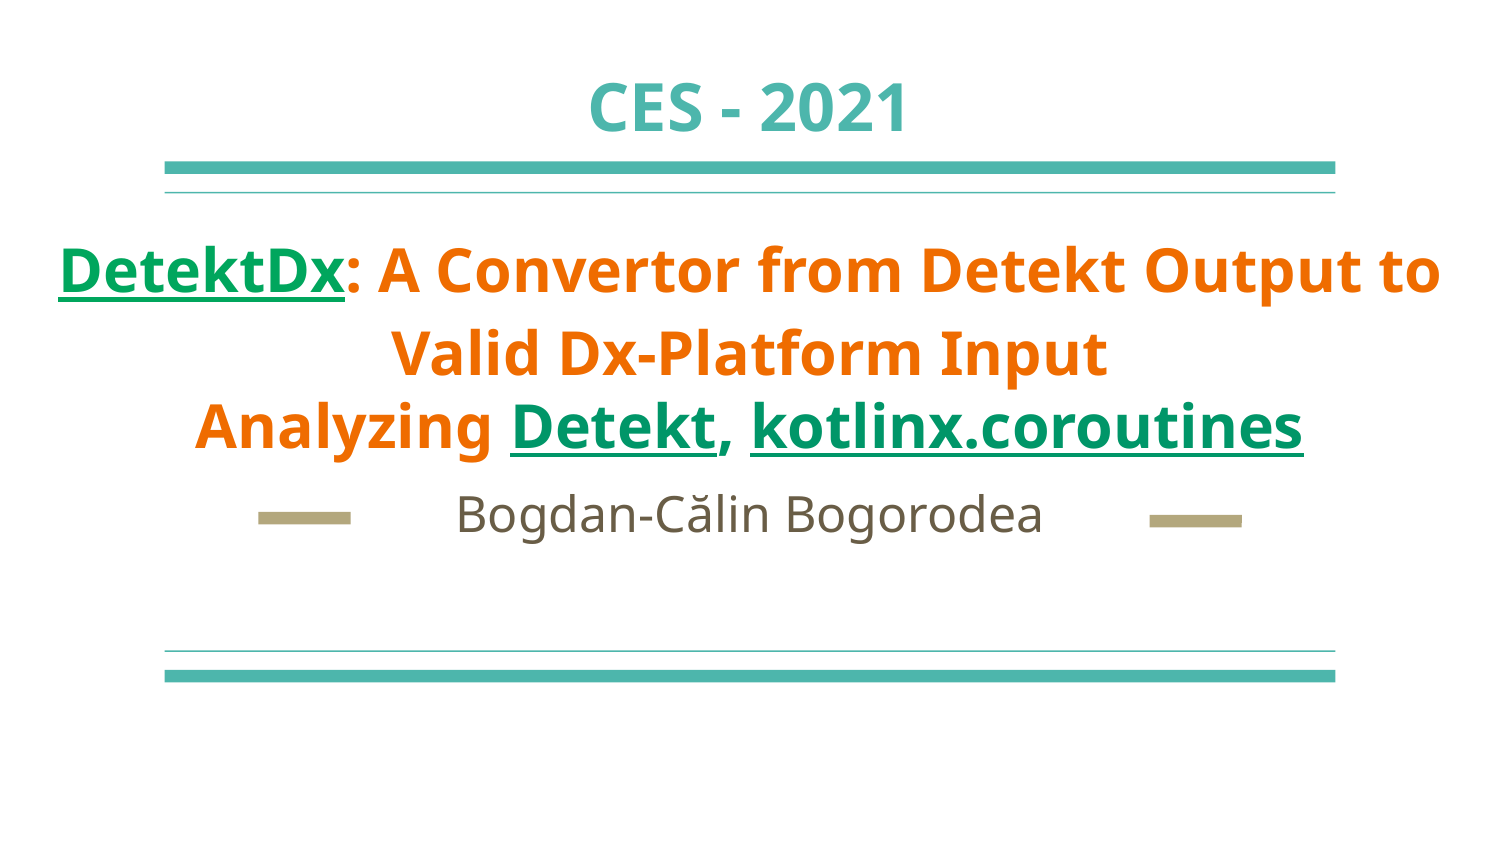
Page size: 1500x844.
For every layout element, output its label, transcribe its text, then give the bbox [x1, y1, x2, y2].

subtitle Bogdan-Călin Bogorodea [350, 467, 1150, 598]
title DetektDx: A Convertor from Detekt Output to Valid Dx-Platform Input Analyzing Detekt, kotlinx.coroutines [19, 216, 1481, 490]
text_box CES - 2021 [503, 49, 996, 160]
